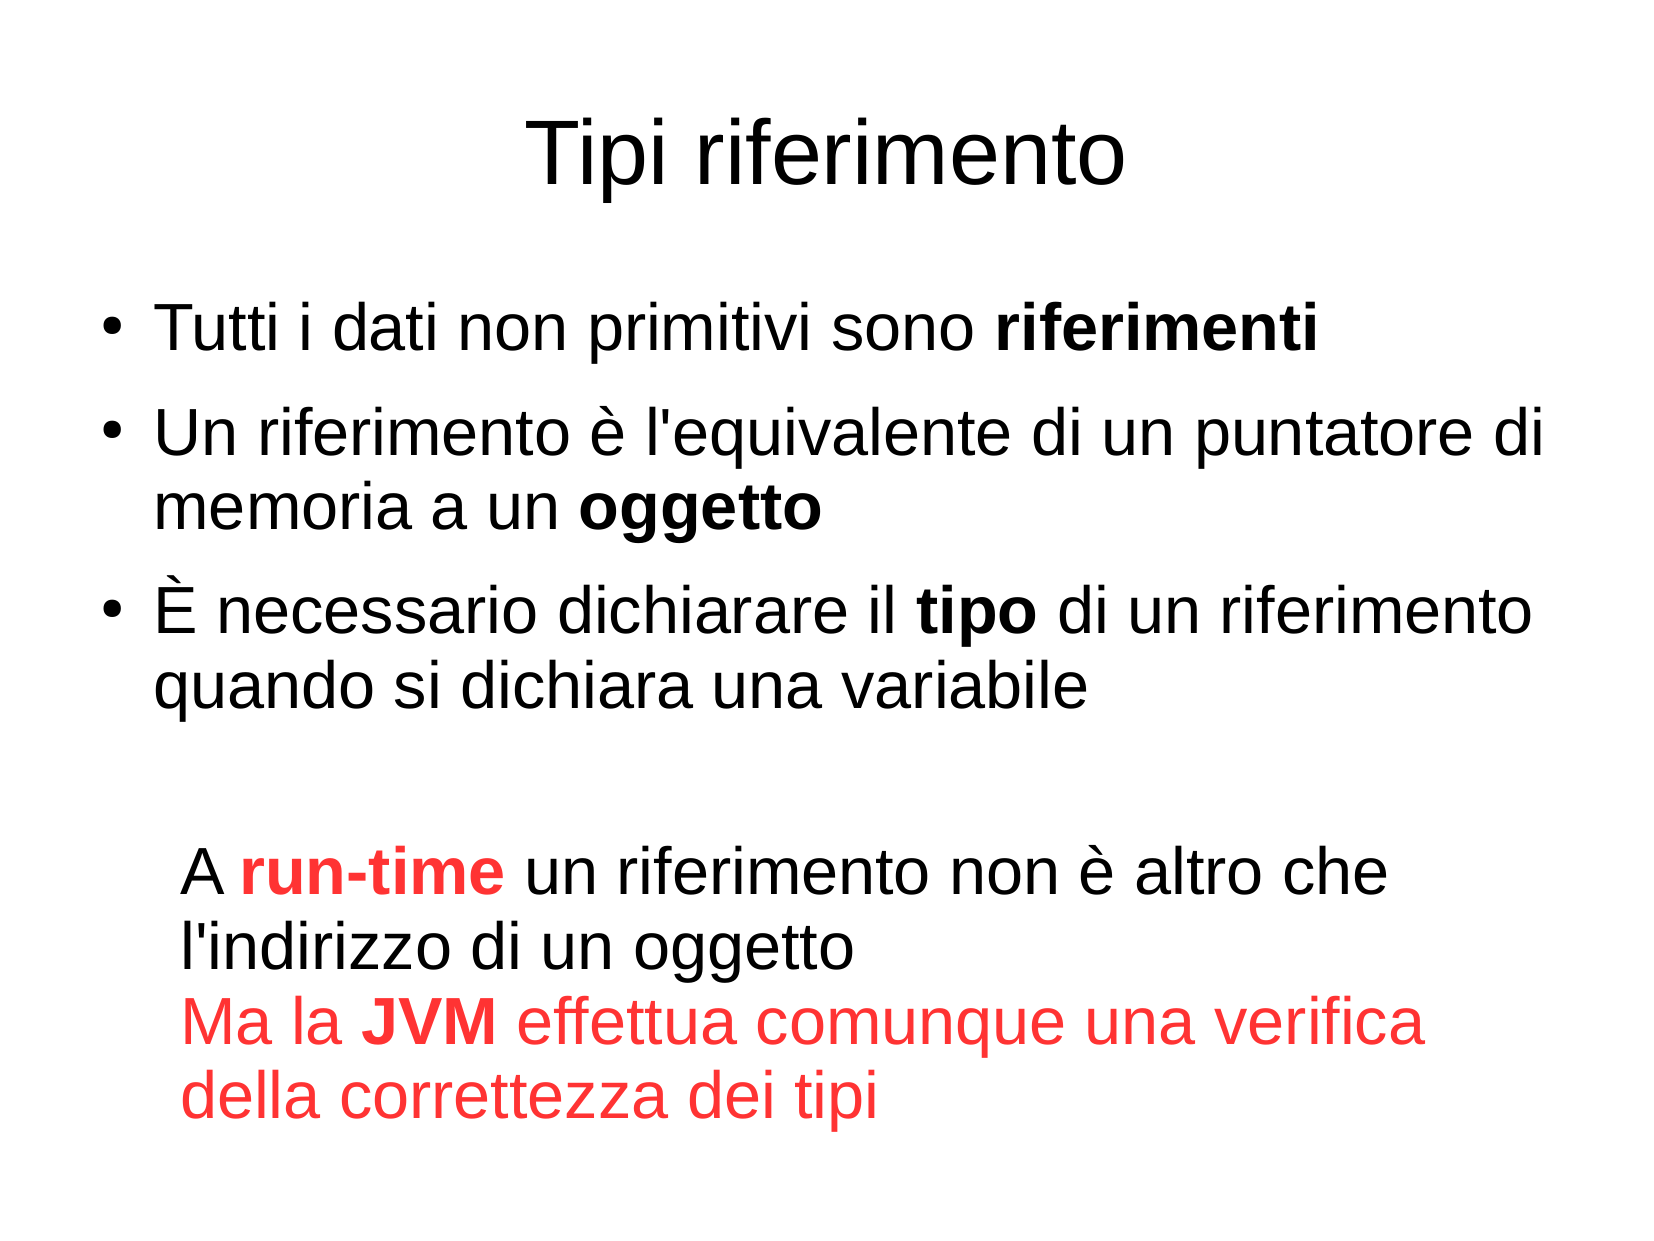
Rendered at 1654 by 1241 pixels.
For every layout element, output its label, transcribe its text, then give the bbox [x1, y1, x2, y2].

title Tipi riferimento [82, 49, 1571, 257]
text_box A run-time un riferimento non è altro che l'indirizzo di un oggetto Ma la JVM effettua comunque una verifica della correttezza dei tipi [129, 826, 1524, 1141]
list Tutti i dati non primitivi sono riferimenti Un riferimento è l'equivalente di un puntatore di memoria a un oggetto È necessario dichiarare il tipo di un riferimento quando si dichiara una variabile [82, 290, 1571, 756]
